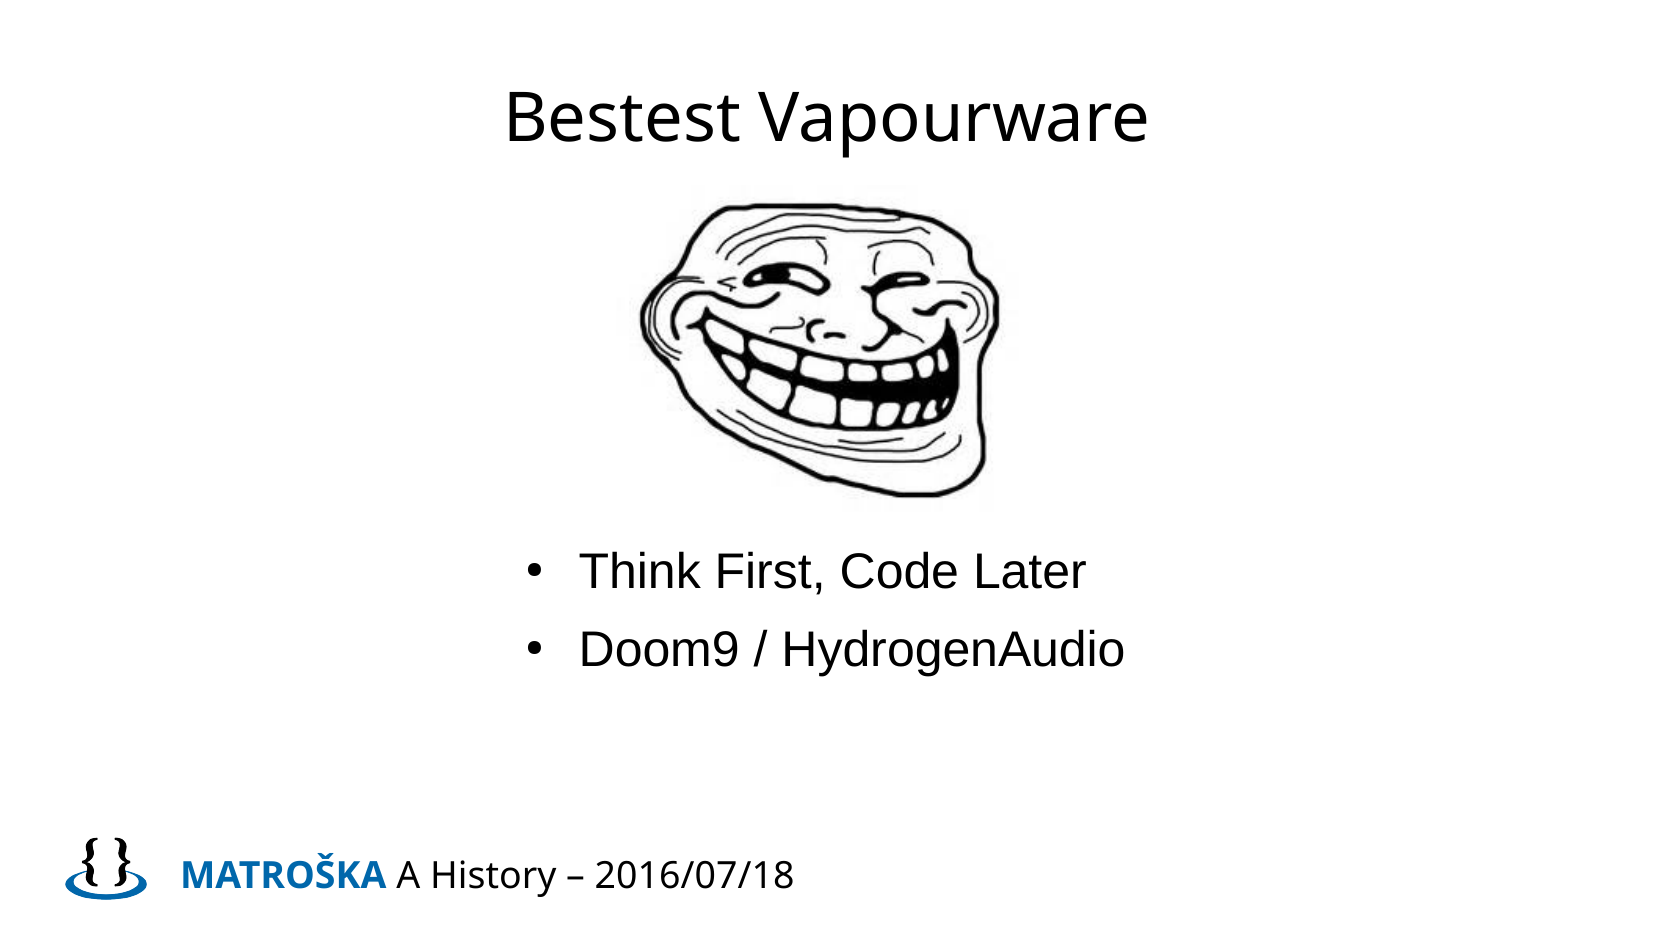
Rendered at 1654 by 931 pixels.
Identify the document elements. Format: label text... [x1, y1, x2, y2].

title Bestest Vapourware [82, 37, 1571, 193]
picture [592, 185, 1062, 518]
picture [65, 827, 147, 910]
list Think First, Code Later Doom9 / HydrogenAudio [507, 543, 1188, 739]
text_box MATROŠKA A History – 2016/07/18 [165, 841, 892, 902]
